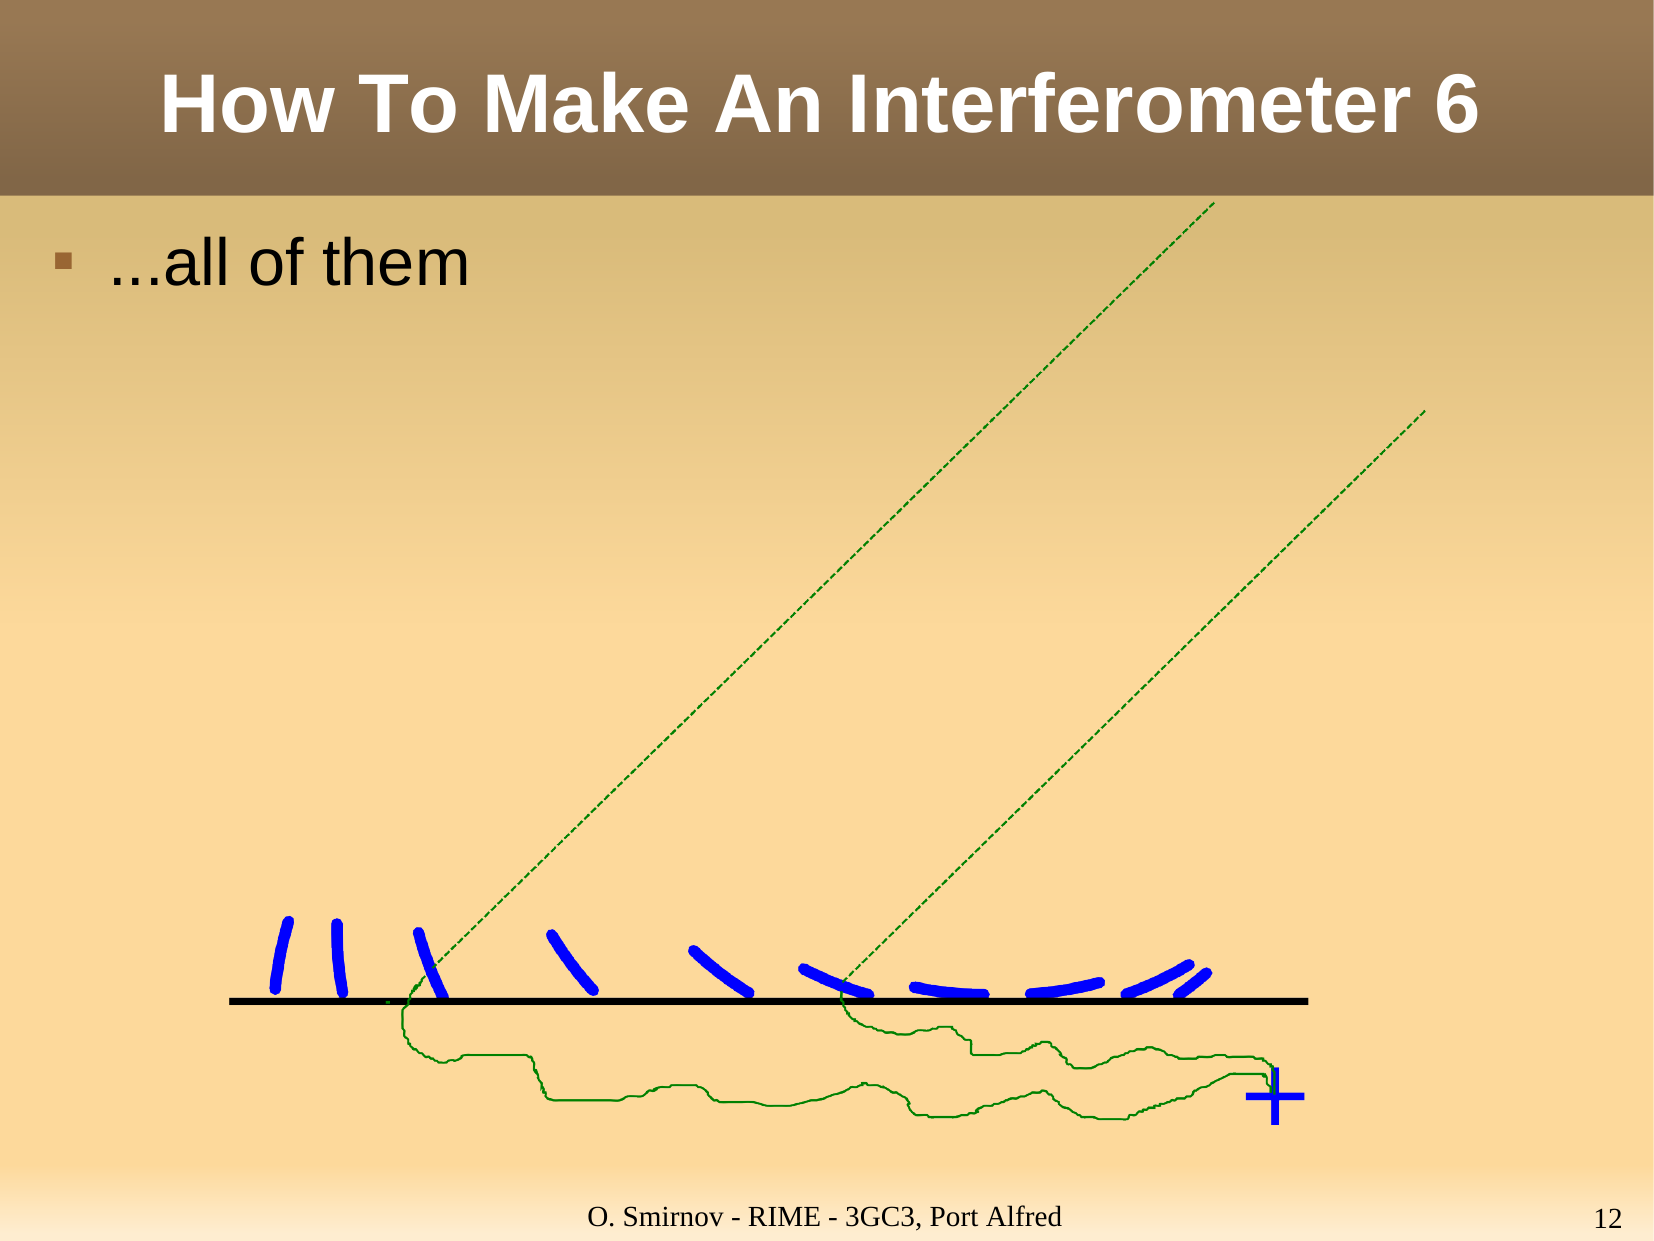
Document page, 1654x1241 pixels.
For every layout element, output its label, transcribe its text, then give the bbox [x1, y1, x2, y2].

picture [0, 0, 1654, 1241]
list ...all of them [37, 225, 751, 826]
title How To Make An Interferometer 6 [76, 0, 1565, 208]
